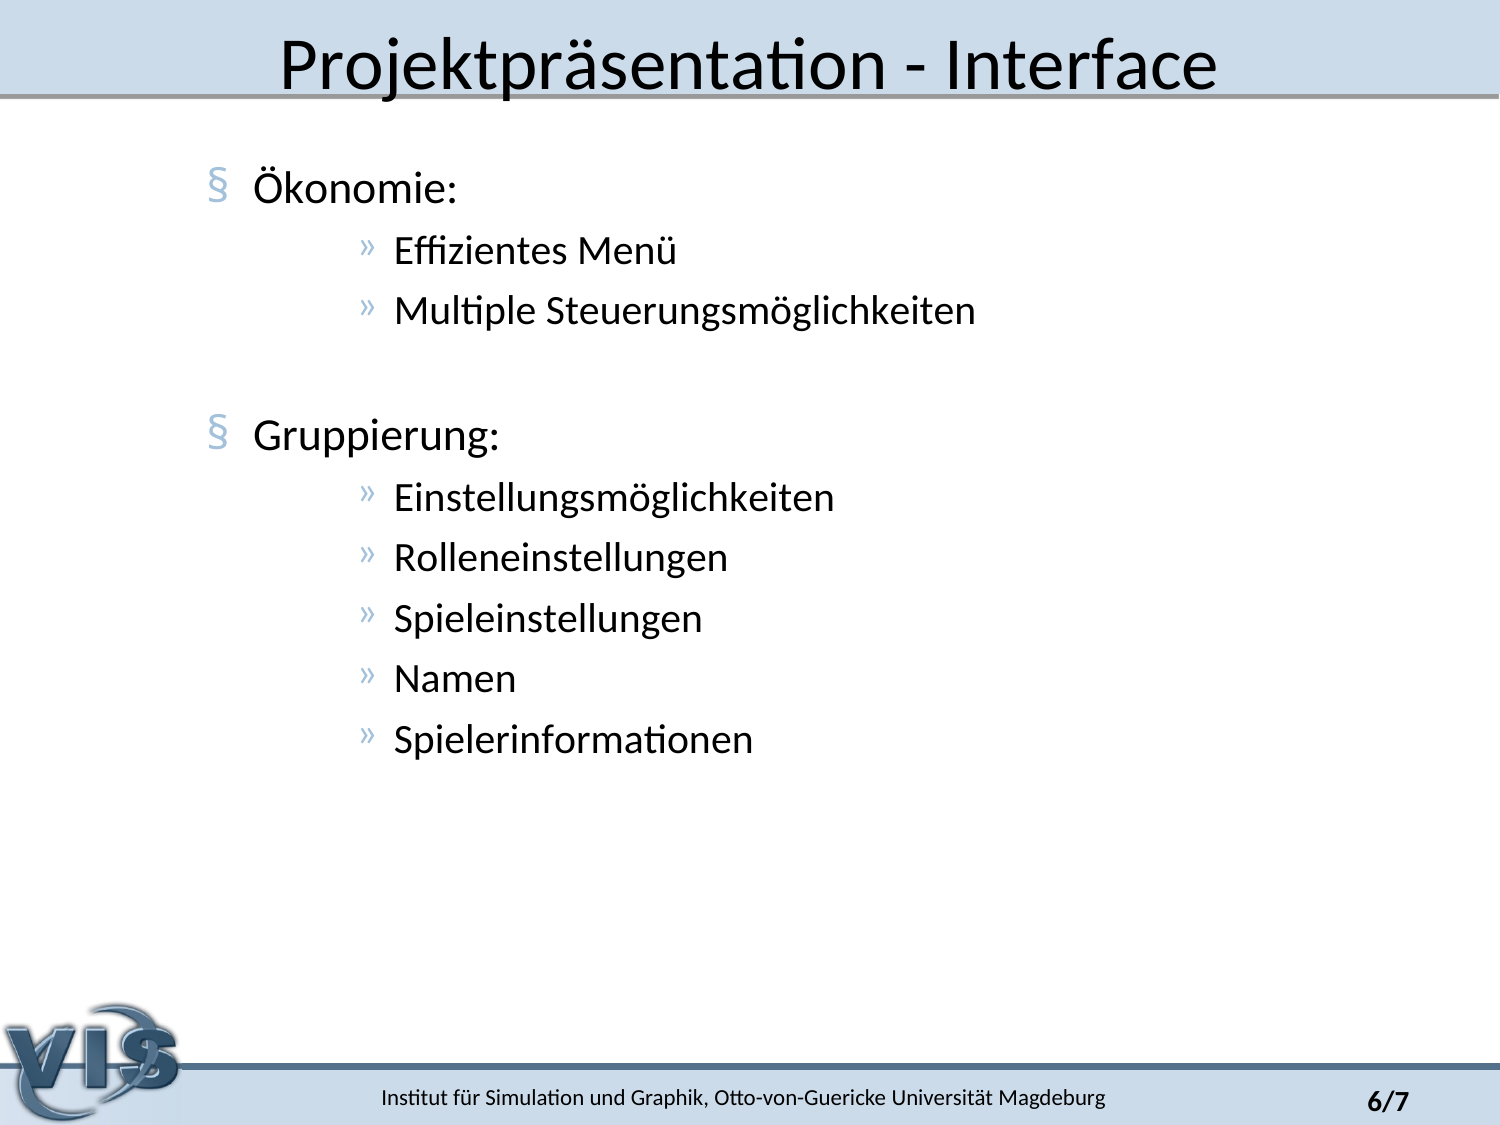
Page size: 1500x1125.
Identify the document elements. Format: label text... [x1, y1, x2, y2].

list Ökonomie: Effizientes Menü Multiple Steuerungsmöglichkeiten Gruppierung: Einstellungsmöglichkeiten Rolleneinstellungen Spieleinstellungen Namen Spielerinformationen [41, 149, 1400, 966]
picture [0, 1000, 182, 1125]
title Projektpräsentation - Interface [0, 7, 1500, 83]
